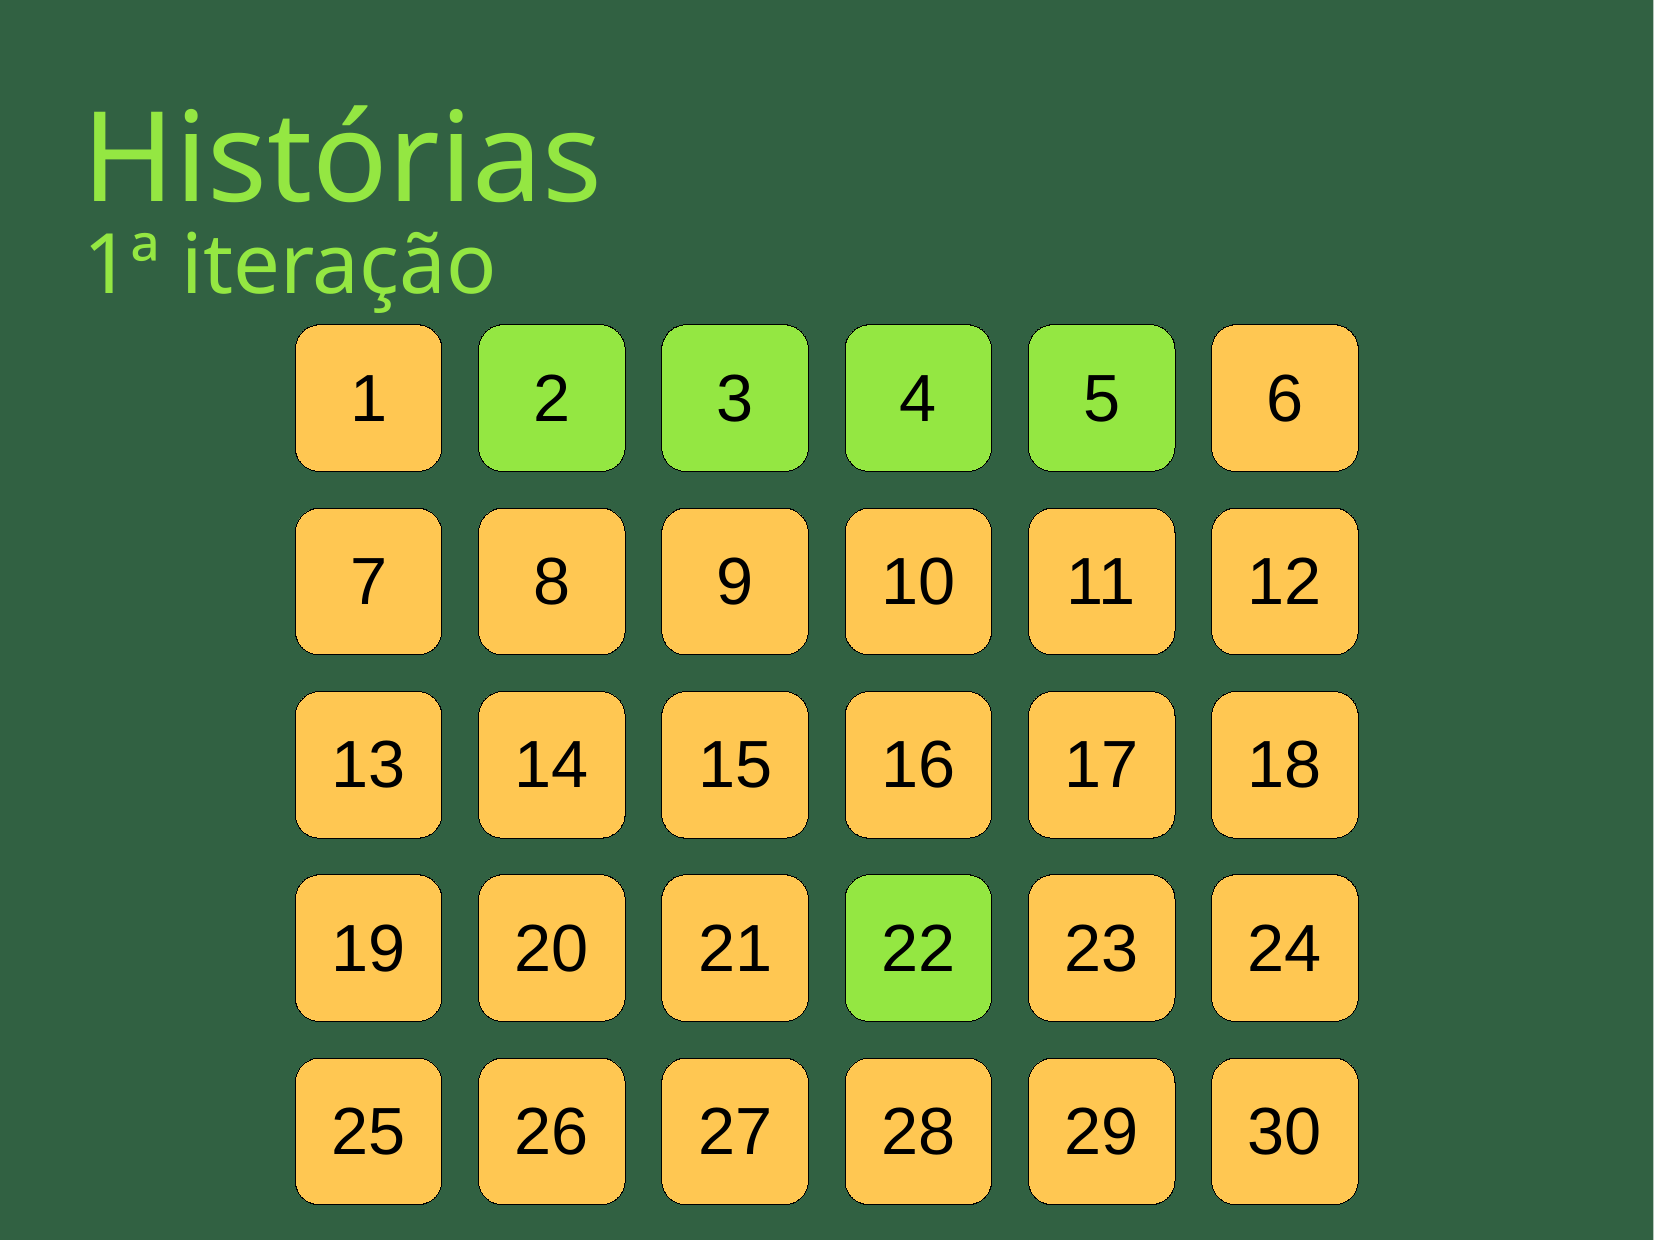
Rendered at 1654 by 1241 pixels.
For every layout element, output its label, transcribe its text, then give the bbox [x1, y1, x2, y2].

text_box 18 [1211, 691, 1359, 839]
text_box 23 [1028, 874, 1176, 1022]
text_box 14 [478, 691, 626, 839]
text_box 29 [1028, 1058, 1176, 1205]
text_box 6 [1211, 324, 1359, 472]
text_box 19 [295, 874, 442, 1022]
text_box 16 [845, 691, 992, 839]
title Histórias [82, 49, 1571, 257]
text_box 26 [478, 1058, 626, 1205]
text_box 3 [661, 324, 809, 472]
text_box 10 [845, 508, 992, 655]
text_box 12 [1211, 508, 1359, 655]
title 1ª iteração [83, 183, 1572, 340]
text_box 13 [295, 691, 442, 839]
text_box 9 [661, 508, 809, 655]
text_box 5 [1028, 324, 1176, 472]
text_box 8 [478, 508, 626, 655]
text_box 30 [1211, 1058, 1359, 1205]
text_box 2 [478, 324, 626, 472]
text_box 22 [845, 874, 992, 1022]
text_box 20 [478, 874, 626, 1022]
text_box 7 [295, 508, 442, 655]
text_box 17 [1028, 691, 1176, 839]
text_box 28 [845, 1058, 992, 1205]
text_box 25 [295, 1058, 442, 1205]
text_box 4 [845, 324, 992, 472]
text_box 15 [661, 691, 809, 839]
text_box 24 [1211, 874, 1359, 1022]
text_box 11 [1028, 508, 1176, 655]
text_box 21 [661, 874, 809, 1022]
text_box 27 [661, 1058, 809, 1205]
text_box 1 [295, 324, 442, 472]
